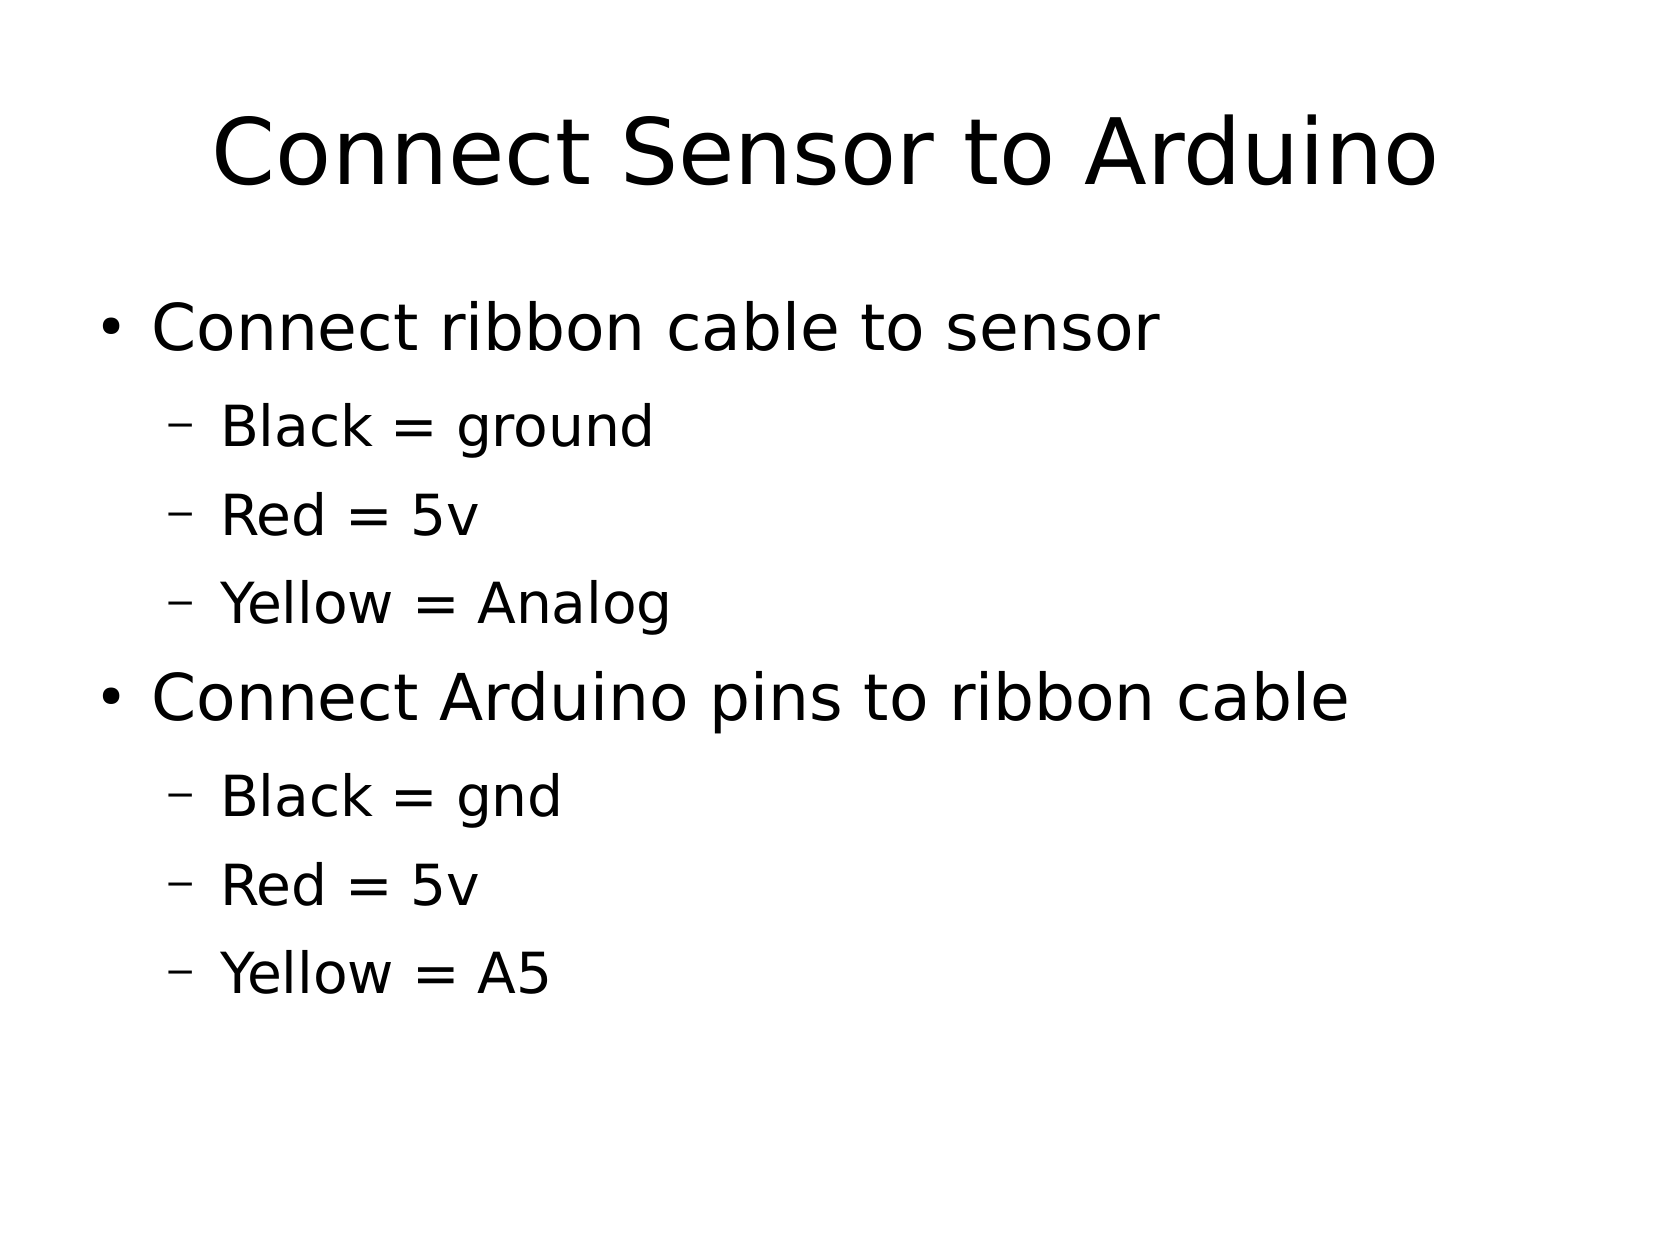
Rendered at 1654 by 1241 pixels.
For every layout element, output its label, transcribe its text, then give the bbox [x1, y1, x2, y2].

title Connect Sensor to Arduino [82, 49, 1571, 257]
list Connect ribbon cable to sensor Black = ground Red = 5v Yellow = Analog Connect Arduino pins to ribbon cable Black = gnd Red = 5v Yellow = A5 [82, 290, 1571, 1010]
